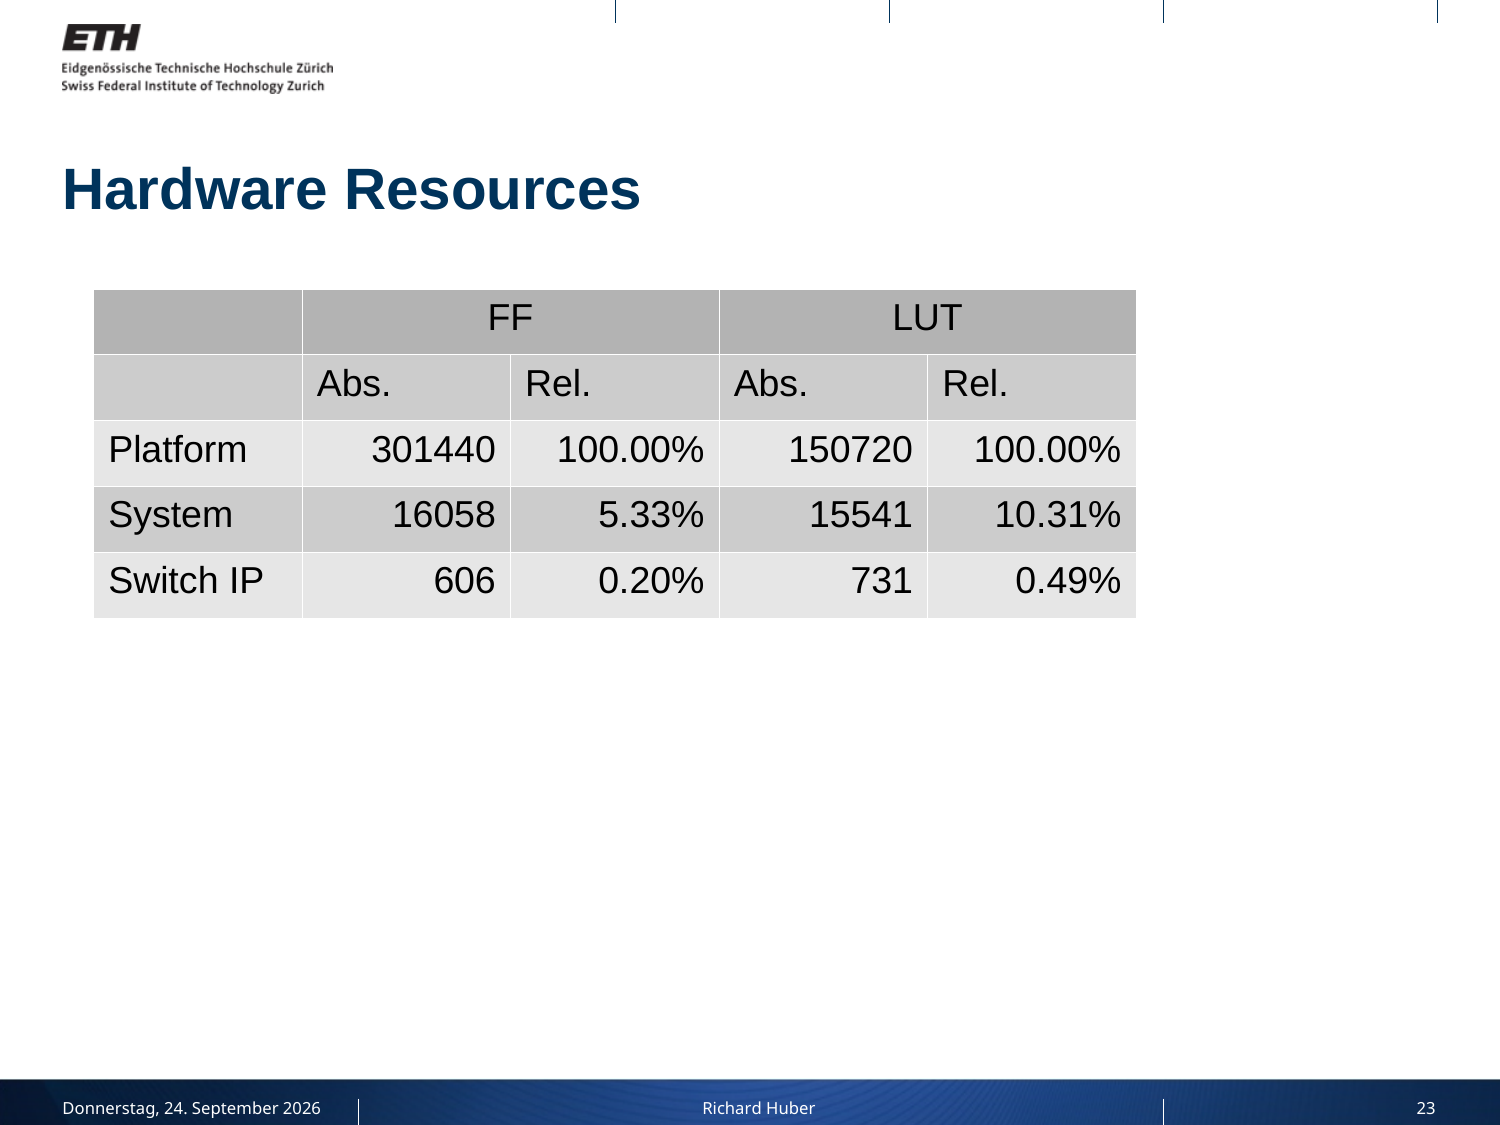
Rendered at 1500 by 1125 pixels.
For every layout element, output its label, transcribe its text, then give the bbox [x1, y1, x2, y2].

table_cell 100.00% [928, 421, 1136, 486]
table_cell 16058 [303, 487, 510, 552]
table_cell 100.00% [511, 421, 719, 486]
table_cell Rel. [928, 355, 1136, 420]
table_cell 0.20% [511, 553, 719, 618]
table_cell System [94, 487, 302, 552]
table_header FF [303, 290, 719, 354]
table_cell 15541 [720, 487, 927, 552]
picture [62, 24, 333, 94]
table_cell Abs. [303, 355, 510, 420]
table_cell 10.31% [928, 487, 1136, 552]
table_cell 150720 [720, 421, 927, 486]
table_cell Platform [94, 421, 302, 486]
table_cell Abs. [720, 355, 927, 420]
table_cell 606 [303, 553, 510, 618]
table_cell 0.49% [928, 553, 1136, 618]
table_header LUT [720, 290, 1136, 354]
picture [0, 1078, 1500, 1125]
table_cell [94, 355, 302, 420]
table_cell Switch IP [94, 553, 302, 618]
table_cell 5.33% [511, 487, 719, 552]
table_header [94, 290, 302, 354]
title Hardware Resources [62, 157, 1438, 296]
table_cell 301440 [303, 421, 510, 486]
table_cell 731 [720, 553, 927, 618]
table_cell Rel. [511, 355, 719, 420]
